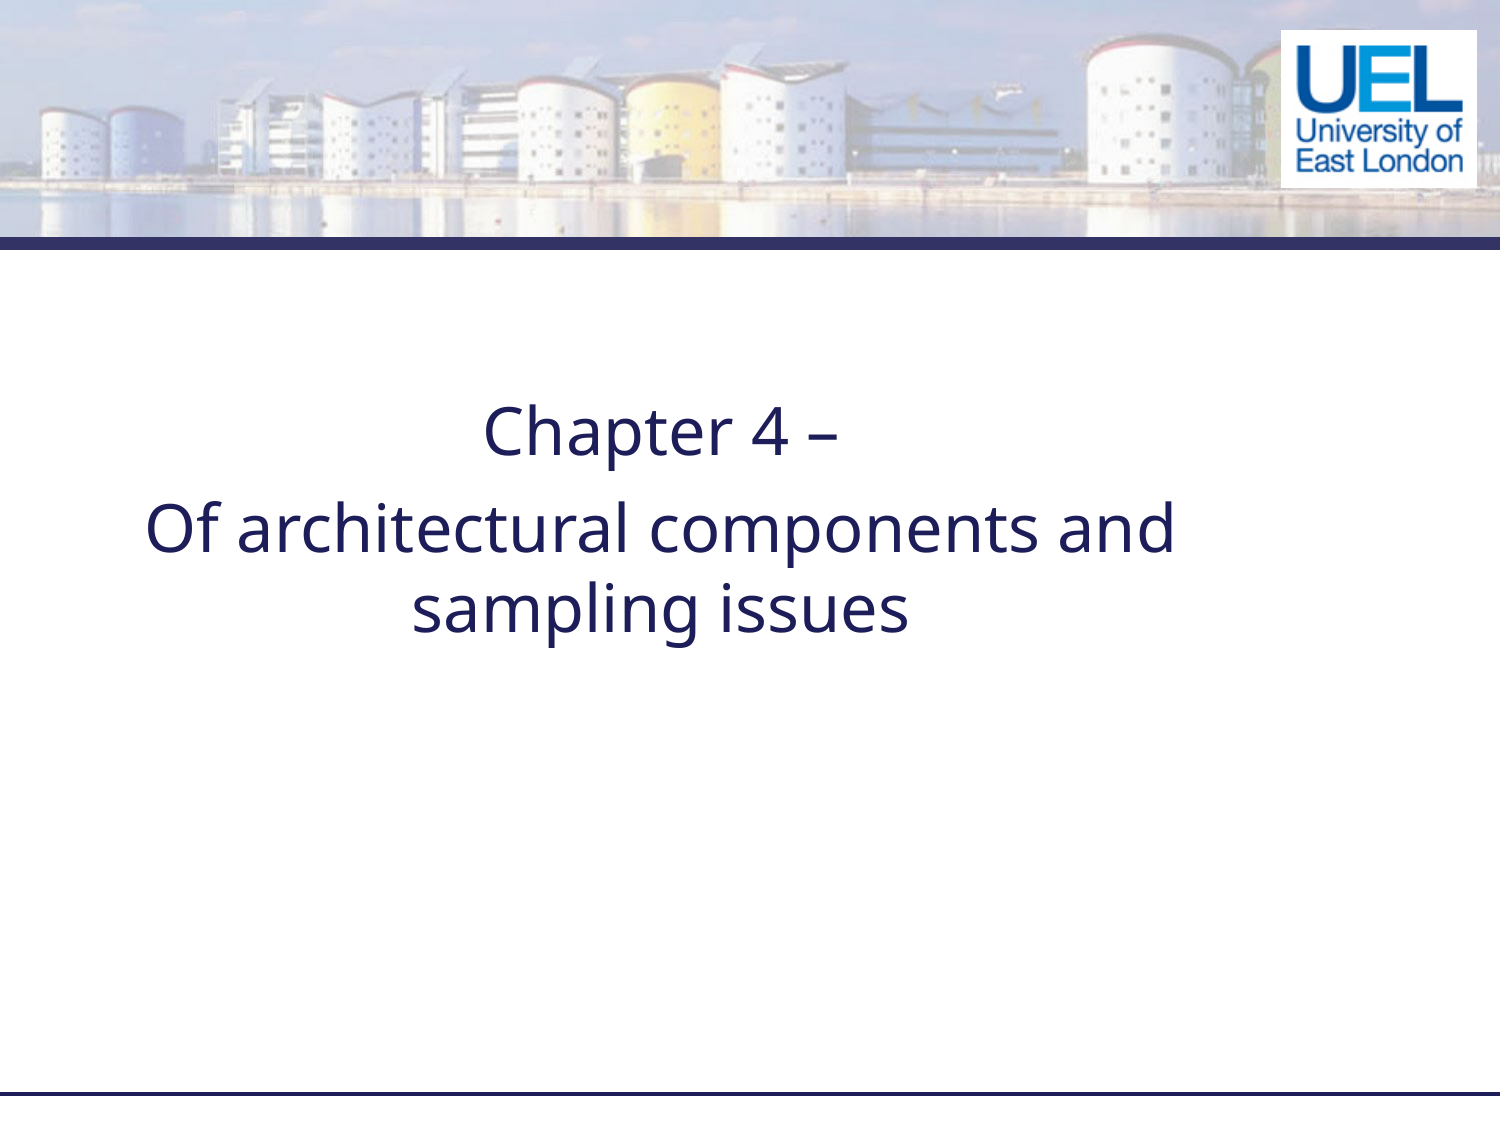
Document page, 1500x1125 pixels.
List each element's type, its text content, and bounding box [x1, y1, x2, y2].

picture [0, 0, 1500, 237]
subtitle Chapter 4 – Of architectural components and sampling issues [76, 17, 1247, 991]
